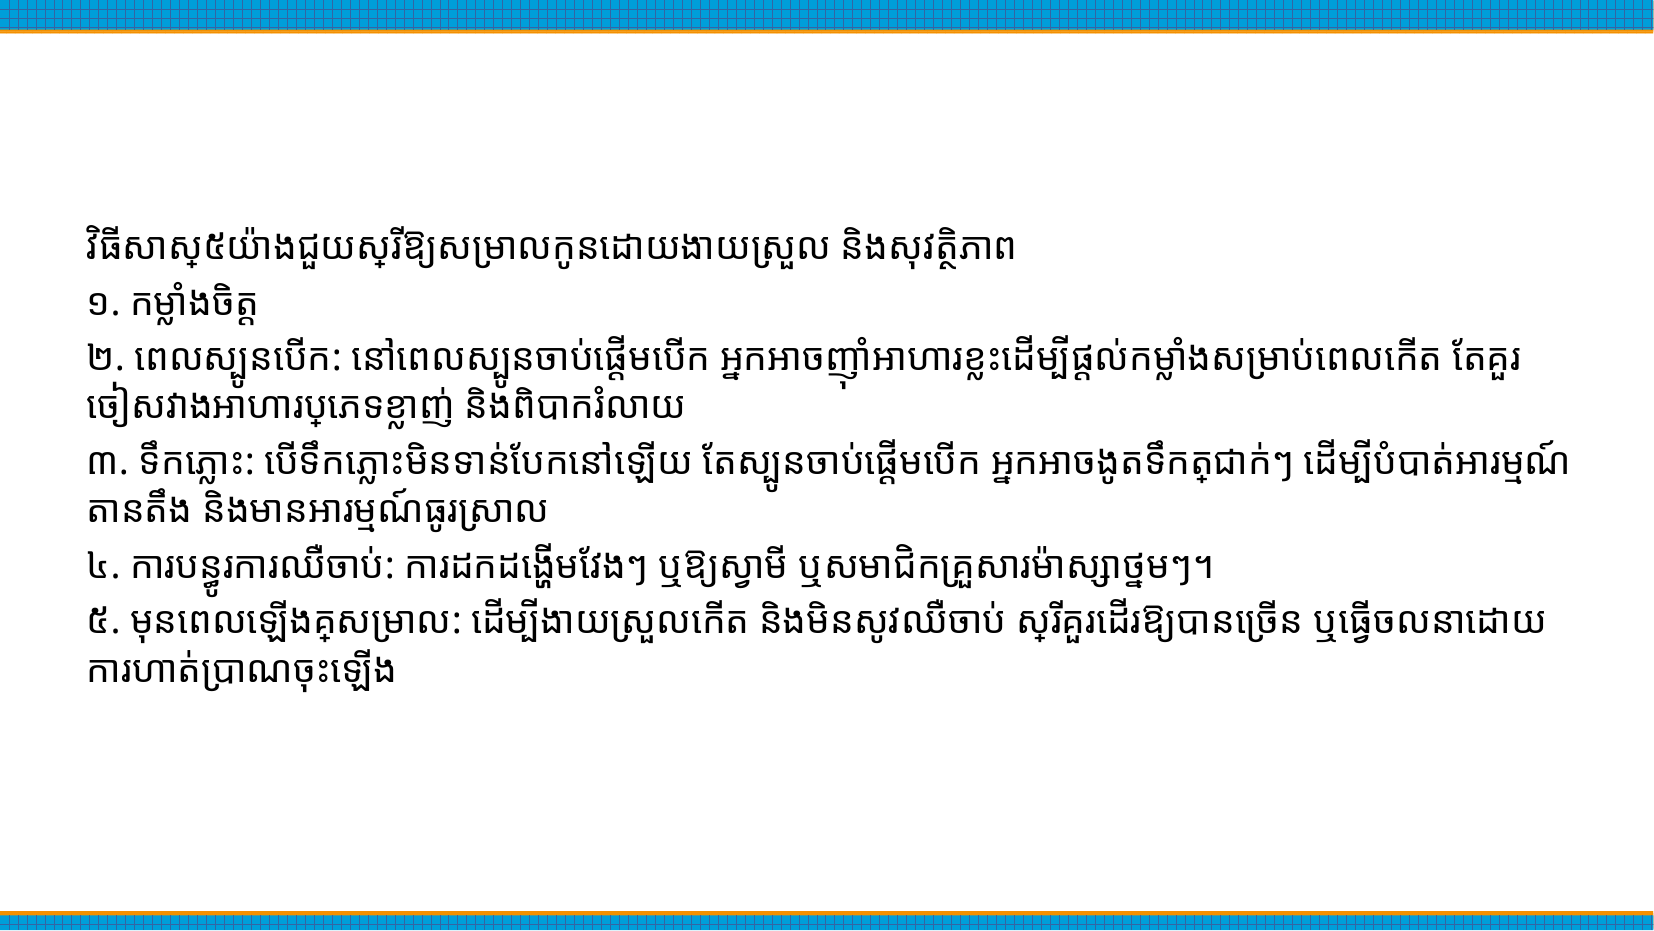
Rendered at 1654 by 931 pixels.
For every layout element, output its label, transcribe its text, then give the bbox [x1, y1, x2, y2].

text_box វិធី​សាស្ត្រ​៥យ៉ាង​ជួយ​ស្ត្រី​ឱ្យ​សម្រាល​កូន​ដោយ​ងាយ​ស្រួល និង​សុវត្ថិភាព ១. កម្លាំង​ចិត្ត ២. ពេល​ស្បូន​បើក: នៅ​ពេល​ស្បូន​ចាប់​ផ្ដើម​បើក អ្នក​អាច​ញ៉ាំ​អាហារ​ខ្លះ​ដើម្បី​​ផ្ដល់​កម្លាំង​សម្រាប់​ពេល​កើត តែ​គួរ​ចៀសវាង​អាហារ​ប្រភេទ​ខ្លាញ់ និង​ពិបាក​រំលាយ ៣. ទឹក​ភ្លោះ: បើ​ទឹក​ភ្លោះ​មិន​ទាន់​បែក​នៅ​ឡើយ តែ​ស្បូន​ចាប់​ផ្ដើម​បើក អ្នក​អាច​ងូត​ទឹក​​ត្រជាក់​ៗ ដើម្បី​បំបាត់​អារម្មណ៍​តានតឹង និង​មាន​អារម្មណ៍​ធូរ​ស្រាល​ ៤. ការ​បន្ធូរ​ការ​ឈឺចាប់: ការ​ដក​ដង្ហើម​វែងៗ ឬ​ឱ្យ​ស្វាមី​ ឬ​សមាជិក​គ្រួសារ​ម៉ាស្សា​ថ្នមៗ​។ ៥. មុន​ពេល​ឡើង​គ្រែ​សម្រាល: ដើម្បី​ងាយ​ស្រួល​កើត និង​មិន​សូវ​ឈឺចាប់ ស្ត្រី​គួរ​ដើរ​ឱ្យ​បាន​ច្រើន​ ឬ​ធ្វើ​ចលនា​ដោយ​ការ​ហាត់​ប្រាណ​ចុះ​ឡើង [80, 150, 1581, 773]
